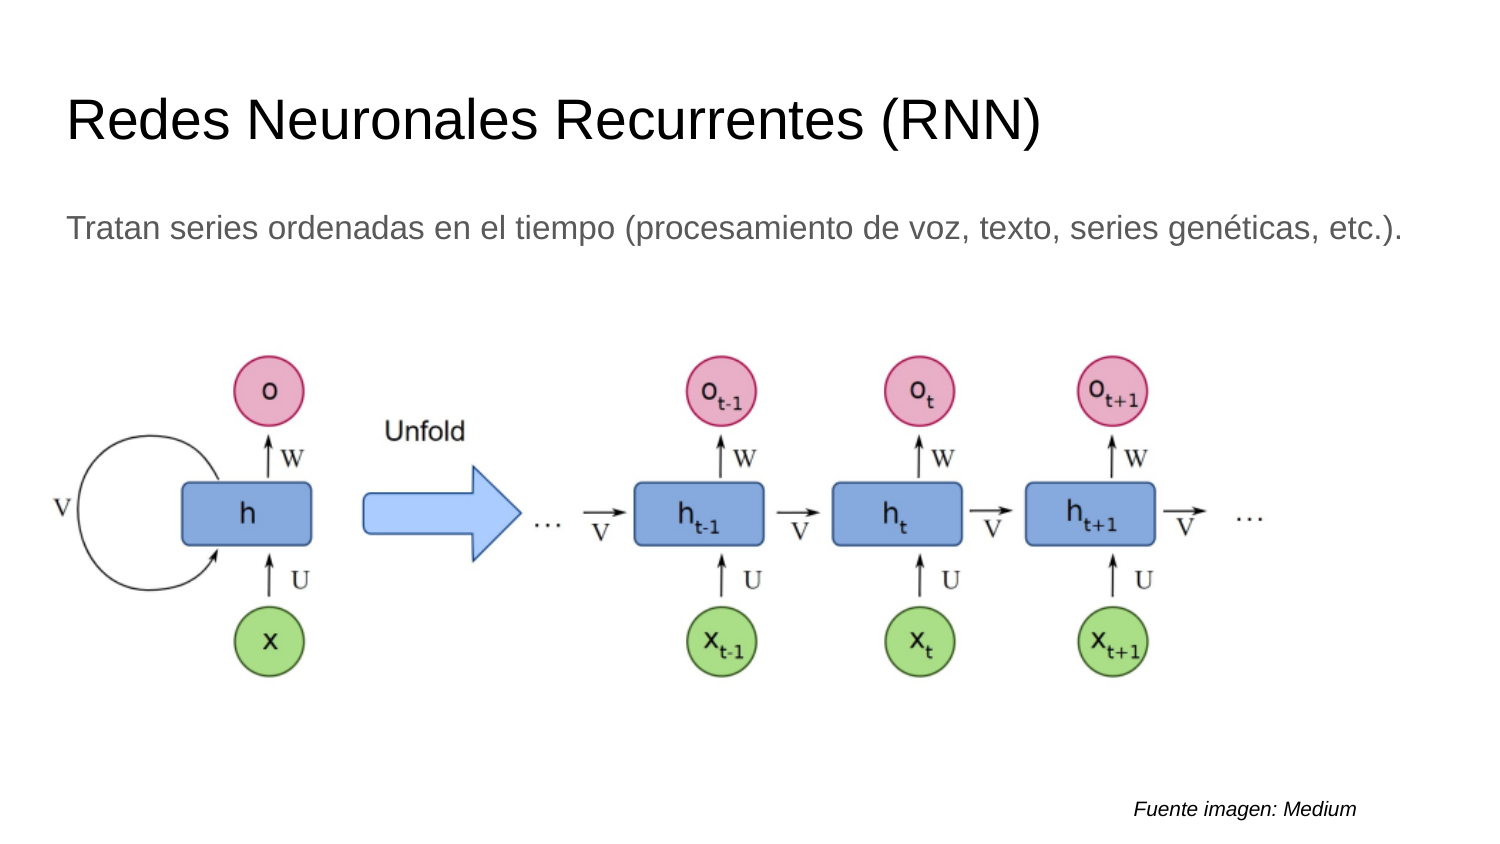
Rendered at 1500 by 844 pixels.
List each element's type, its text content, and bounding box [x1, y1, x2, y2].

text_box Fuente imagen: Medium [1118, 780, 1488, 836]
list Tratan series ordenadas en el tiempo (procesamiento de voz, texto, series genéticas, etc.). [51, 189, 1449, 750]
picture [0, 283, 1306, 773]
title Redes Neuronales Recurrentes (RNN) [51, 72, 1449, 167]
